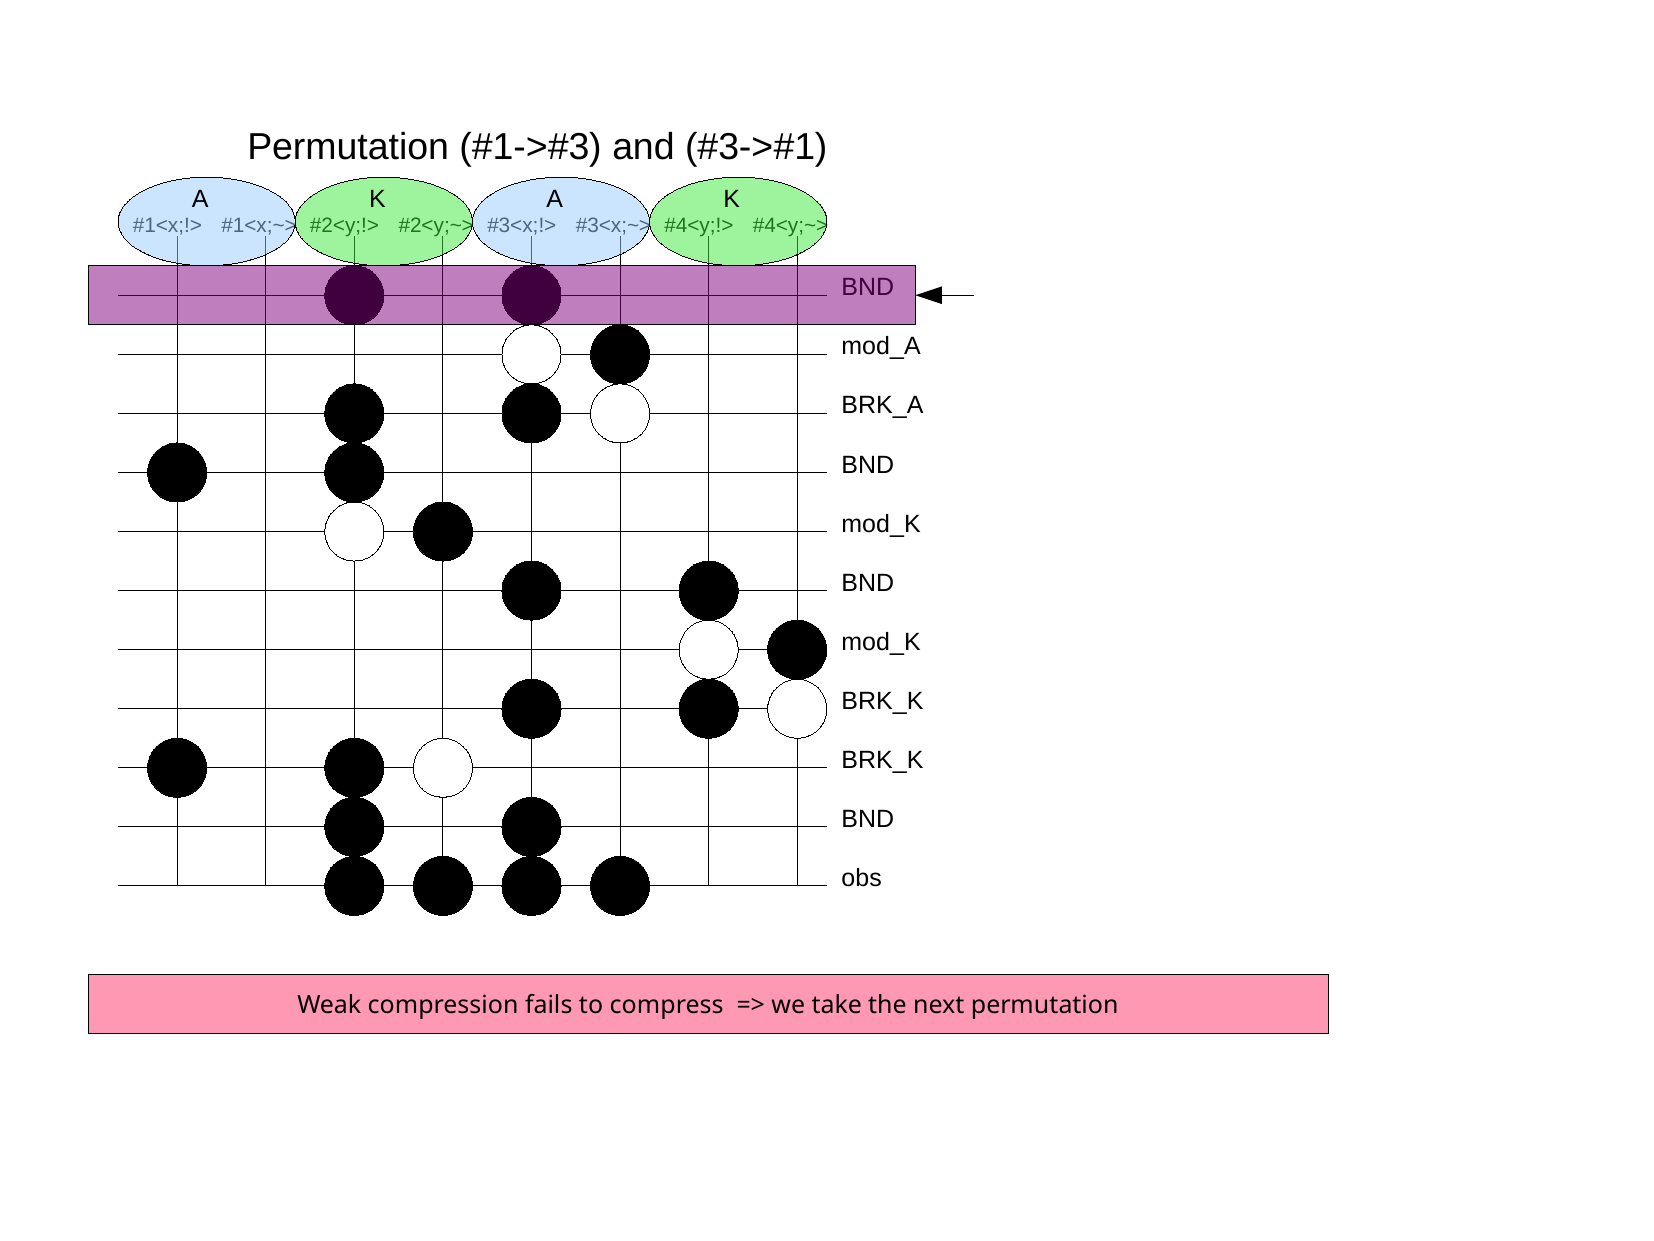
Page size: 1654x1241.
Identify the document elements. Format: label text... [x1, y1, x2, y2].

text_box BRK_K [826, 738, 939, 798]
text_box [413, 738, 473, 798]
text_box [324, 383, 384, 562]
text_box [147, 442, 207, 502]
text_box #2<y;~> [461, 230, 472, 245]
text_box A [177, 177, 224, 220]
text_box BND [826, 442, 910, 501]
text_box #1<x;!> [118, 228, 130, 245]
text_box [590, 856, 650, 916]
text_box [88, 177, 916, 443]
text_box #4<y;!> [649, 227, 661, 245]
text_box [501, 679, 562, 739]
text_box K [708, 177, 756, 220]
text_box [324, 738, 384, 916]
text_box mod_K [826, 620, 937, 679]
text_box #3<x;!> [472, 227, 484, 245]
text_box [767, 620, 827, 739]
text_box obs [826, 856, 897, 916]
text_box mod_K [826, 501, 937, 562]
text_box [501, 797, 562, 916]
text_box #4<y;~> [815, 206, 843, 245]
text_box BND [826, 561, 910, 620]
text_box mod_A [826, 324, 937, 383]
text_box K [354, 177, 401, 220]
text_box A [531, 177, 578, 220]
text_box #2<y;!> [295, 228, 307, 245]
text_box Permutation (#1->#3) and (#3->#1) [232, 118, 843, 175]
text_box [501, 561, 562, 621]
text_box #3<x;~> [638, 230, 649, 245]
text_box [413, 501, 473, 562]
text_box BRK_K [826, 679, 939, 738]
text_box [147, 738, 207, 798]
text_box BRK_A [826, 383, 939, 443]
text_box Weak compression fails to compress => we take the next permutation [88, 974, 1329, 1034]
text_box BND [826, 797, 910, 857]
text_box [413, 856, 473, 916]
text_box [679, 561, 739, 739]
text_box #1<x;~> [283, 229, 295, 245]
